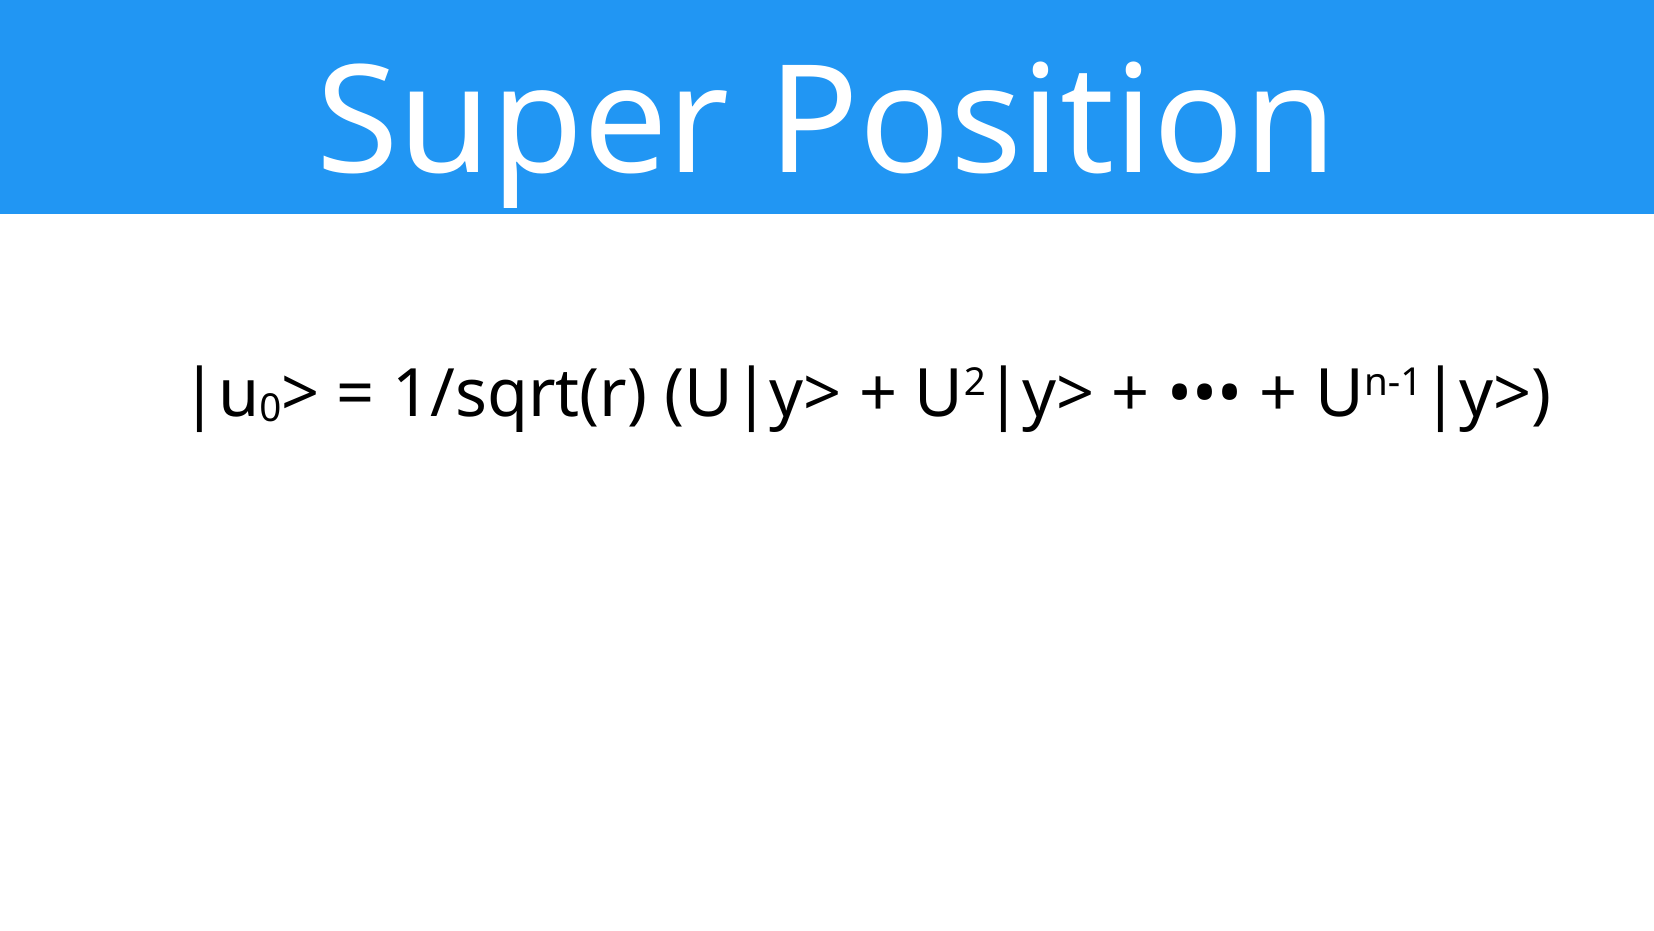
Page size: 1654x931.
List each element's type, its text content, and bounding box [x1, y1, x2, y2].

title Super Position [82, 37, 1571, 193]
list |u0> = 1/sqrt(r) (U|y> + U2|y> + ••• + Un-1|y>) [86, 345, 1576, 556]
